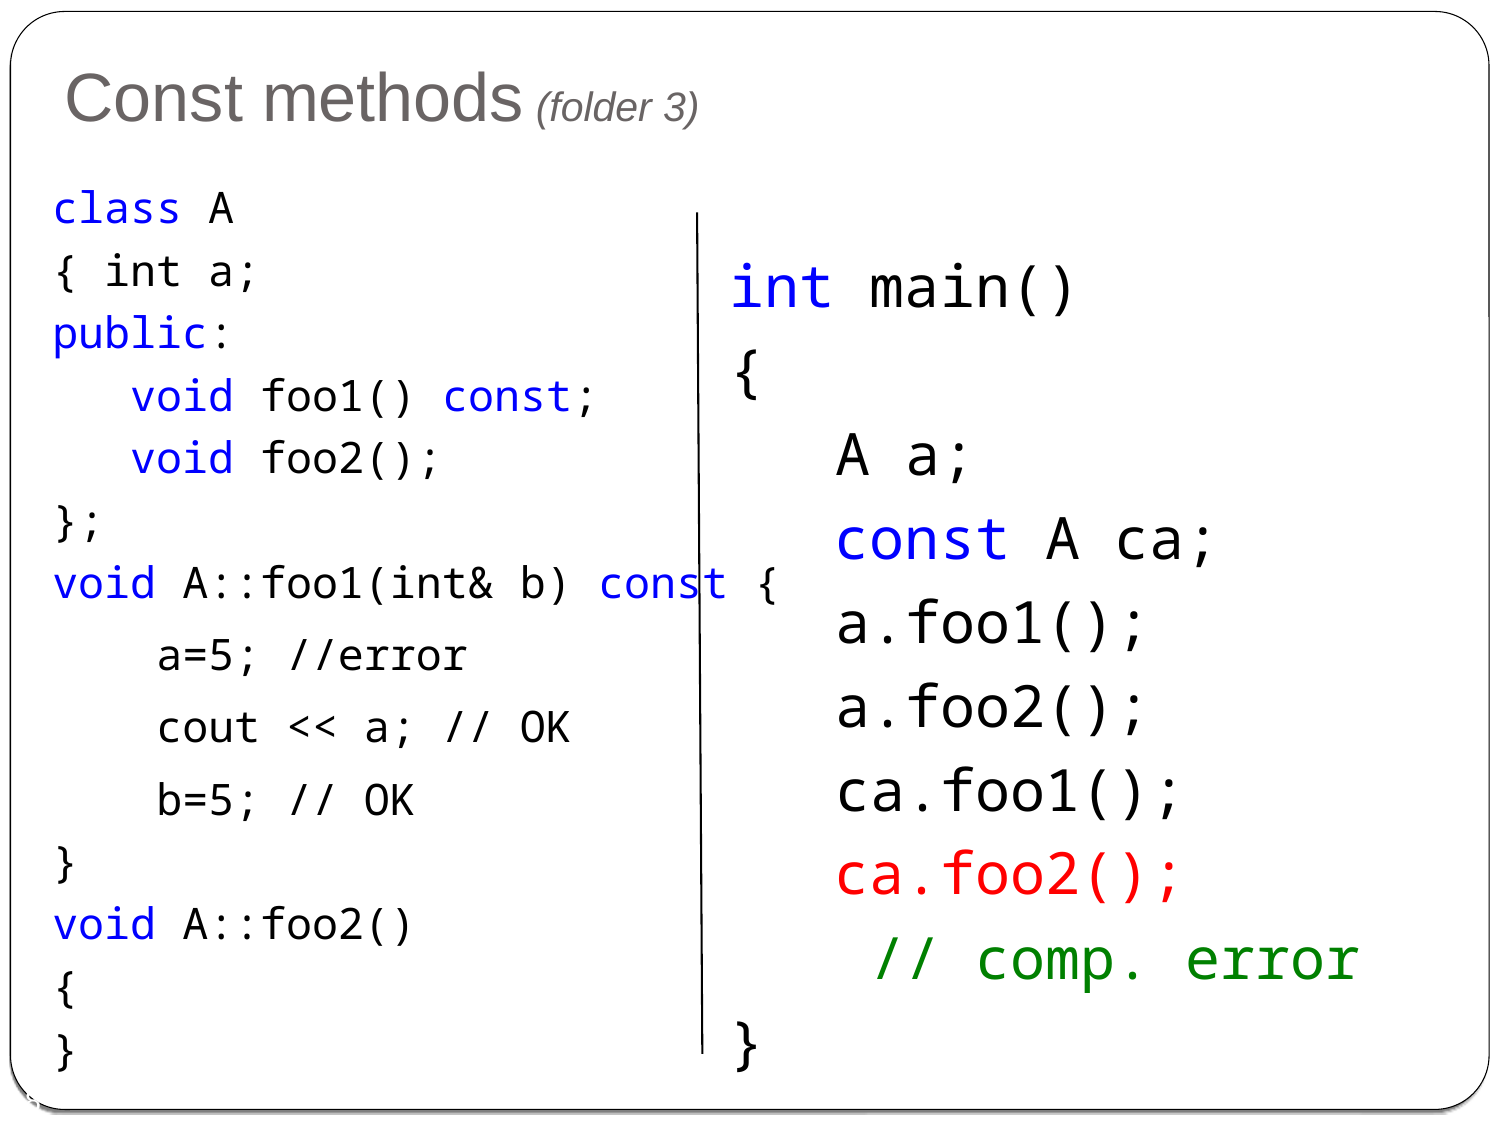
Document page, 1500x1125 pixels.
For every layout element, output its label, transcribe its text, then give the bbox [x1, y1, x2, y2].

text_box int main() { A a; const A ca; a.foo1(); a.foo2(); ca.foo1(); ca.foo2(); // comp. error } [699, 212, 1468, 1125]
title Const methods (folder 3) [50, 45, 1450, 150]
slide_number <number> [0, 1074, 50, 1125]
list class A { int a; public: void foo1() const; void foo2(); }; void A::foo1(int& b) const { a=5; //error cout << a; // OK b=5; // OK } void A::foo2() { } [37, 162, 1463, 1088]
